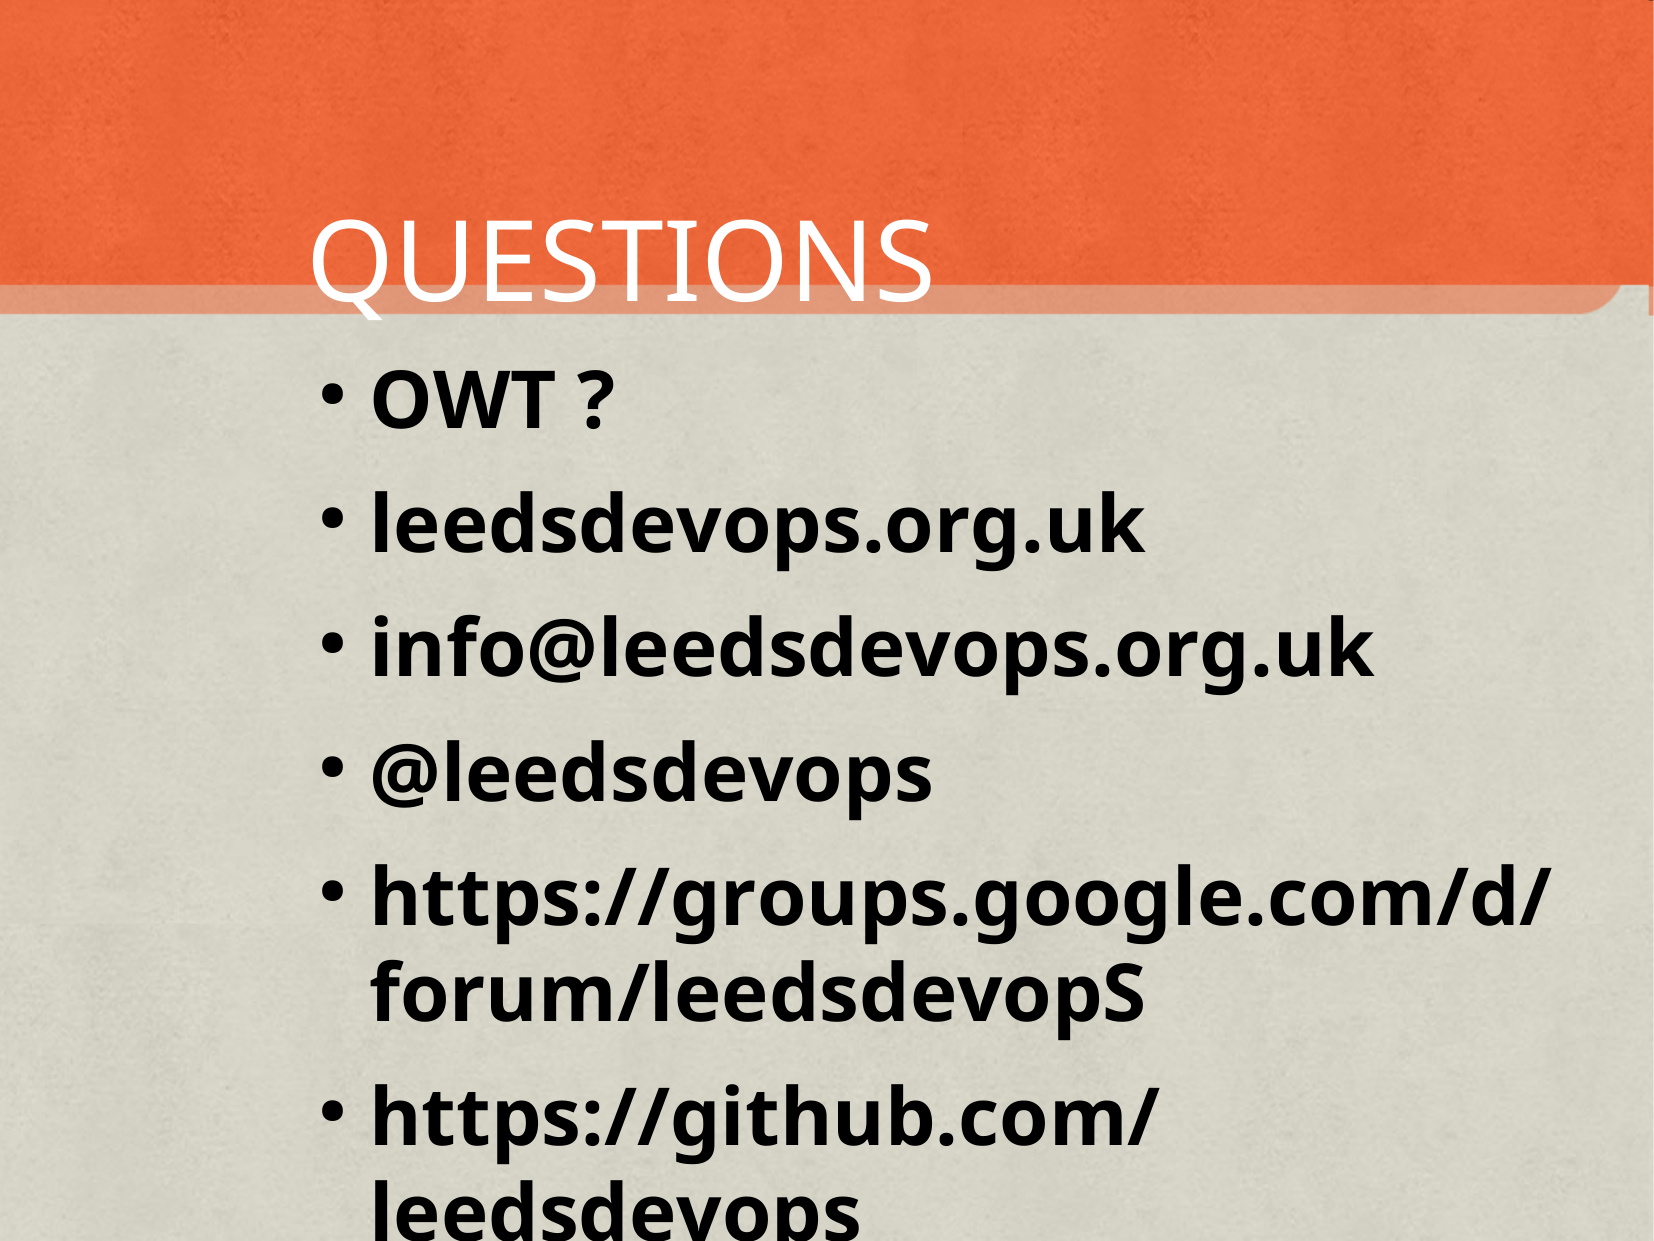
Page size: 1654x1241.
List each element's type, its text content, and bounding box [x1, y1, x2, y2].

list OWT ? leedsdevops.org.uk info@leedsdevops.org.uk @leedsdevops https://groups.google.com/d/forum/leedsdevopS https://github.com/leedsdevops [301, 348, 1588, 1241]
picture [0, 0, 1654, 1241]
title QUESTIONS [306, 189, 1654, 317]
